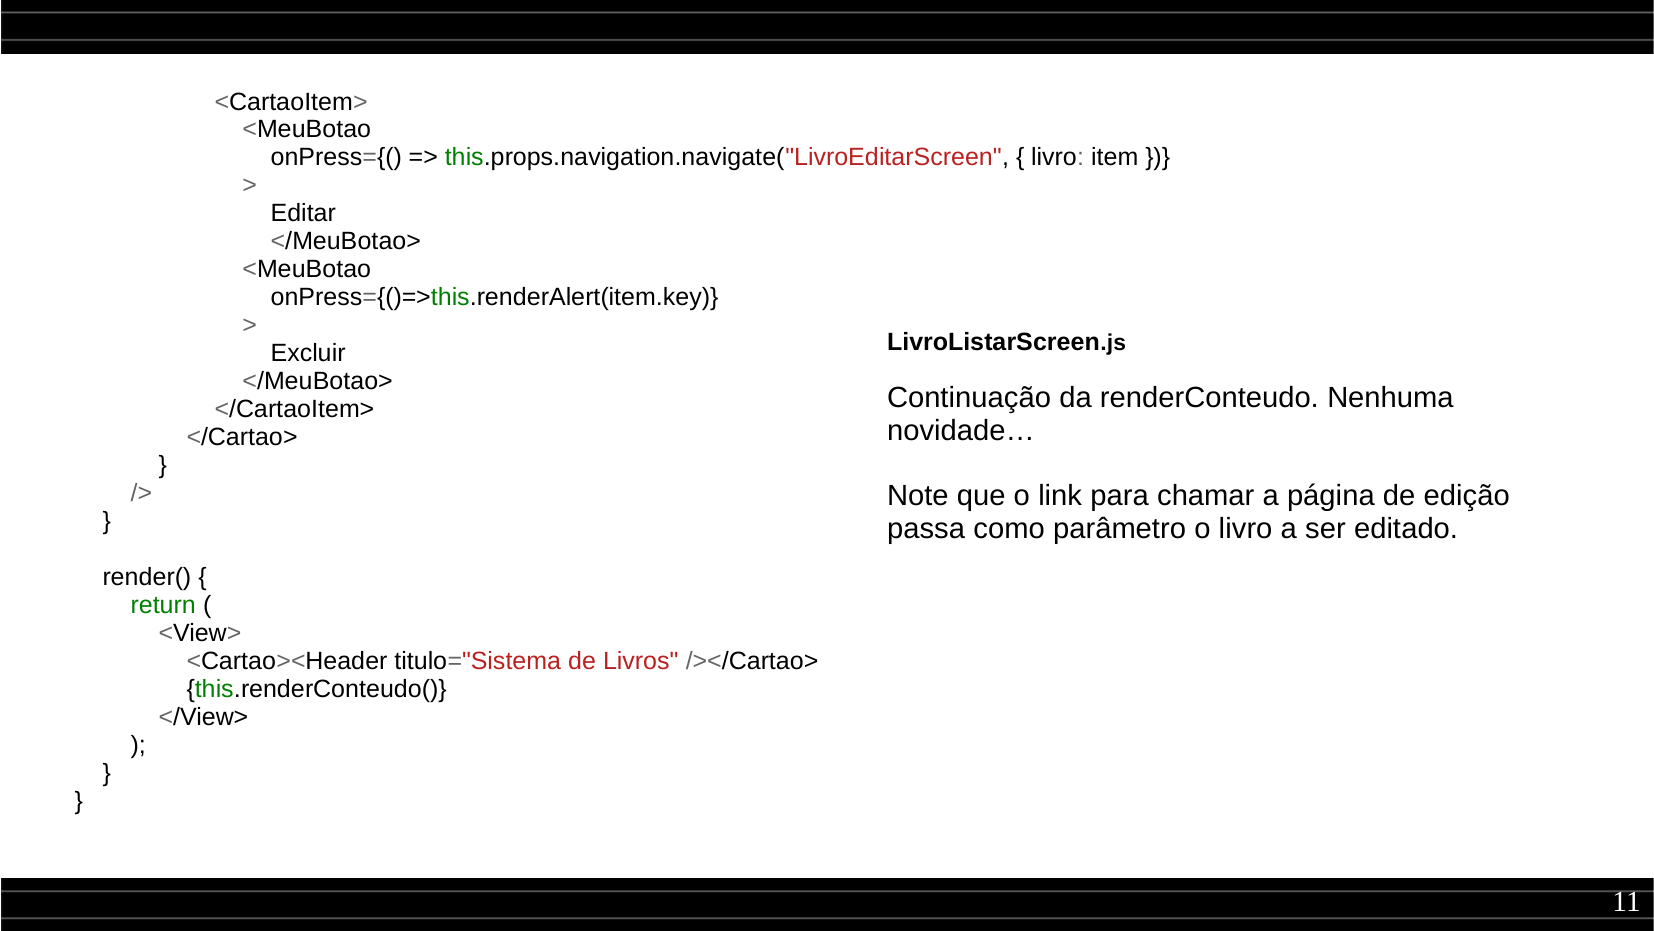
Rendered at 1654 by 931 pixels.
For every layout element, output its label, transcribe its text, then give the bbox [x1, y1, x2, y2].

picture [1, 878, 1654, 931]
text_box LivroListarScreen.js Continuação da renderConteudo. Nenhuma novidade… Note que o link para chamar a página de edição passa como parâmetro o livro a ser editado. [872, 319, 1536, 591]
picture [1, 0, 1654, 54]
text_box <CartaoItem> <MeuBotao onPress={() => this.props.navigation.navigate("LivroEditarScreen", { livro: item })} > Editar </MeuBotao> <MeuBotao onPress={()=>this.renderAlert(item.key)} > Excluir </MeuBotao> </CartaoItem> </Cartao> } /> } render() { return ( <View> <Cartao><Header titulo="Sistema de Livros" /></Cartao> {this.renderConteudo()} </View> ); } } [59, 79, 1378, 851]
